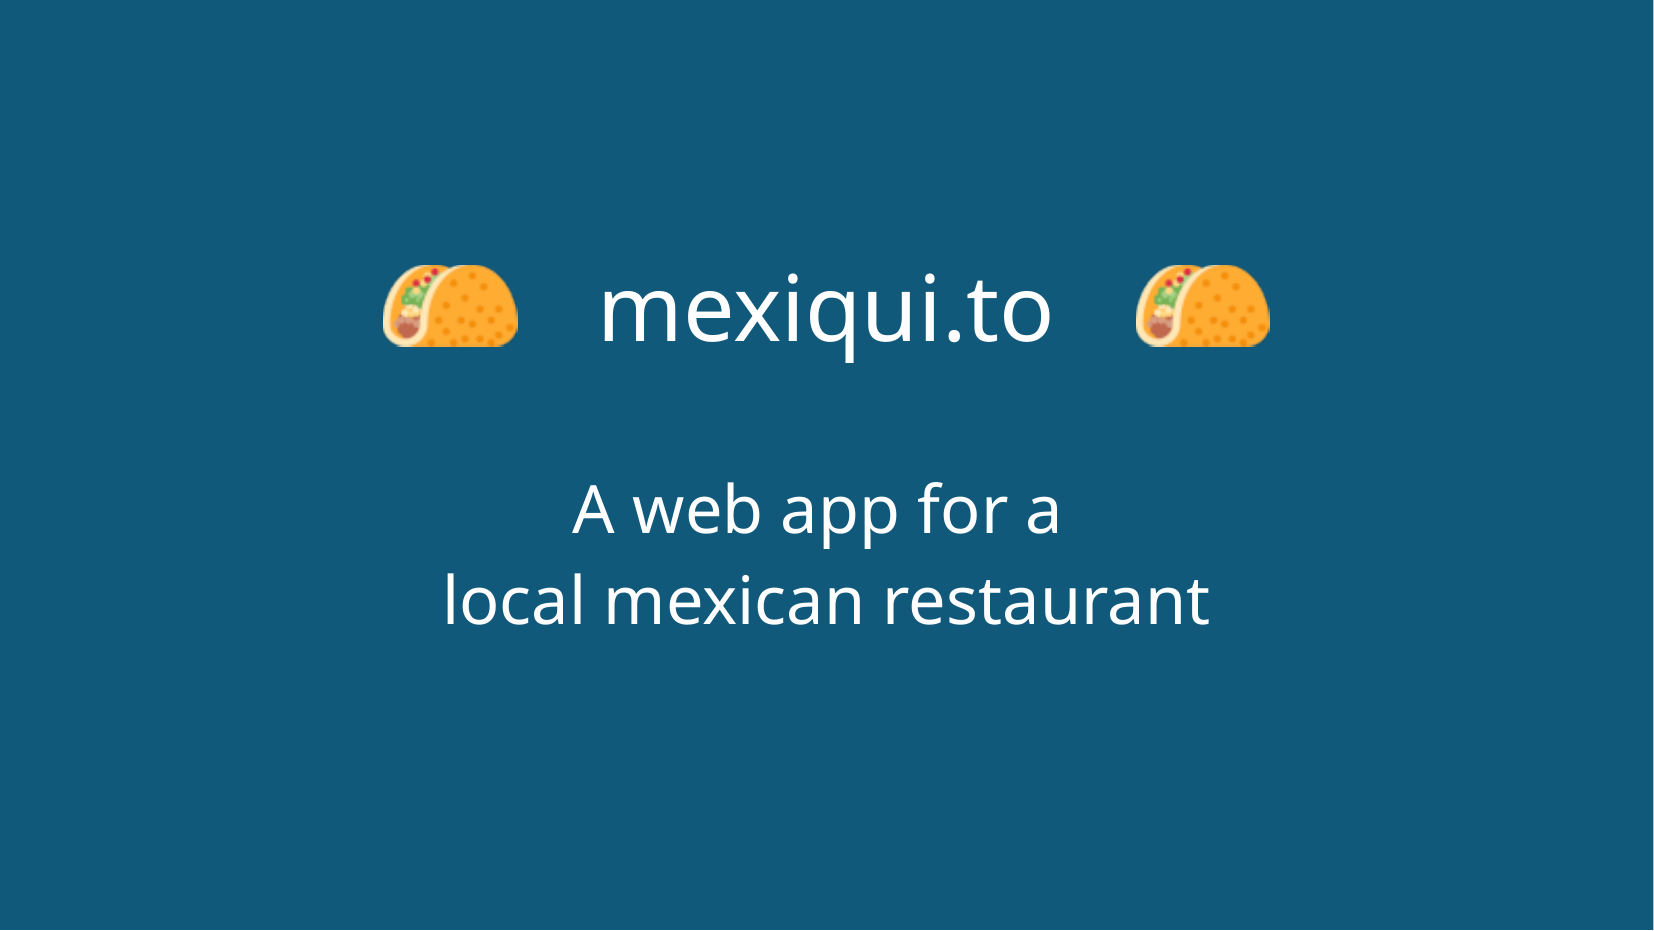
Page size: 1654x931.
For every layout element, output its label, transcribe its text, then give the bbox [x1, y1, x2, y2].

subtitle A web app for a local mexican restaurant [82, 147, 1571, 868]
picture [383, 265, 518, 347]
picture [1136, 265, 1270, 347]
